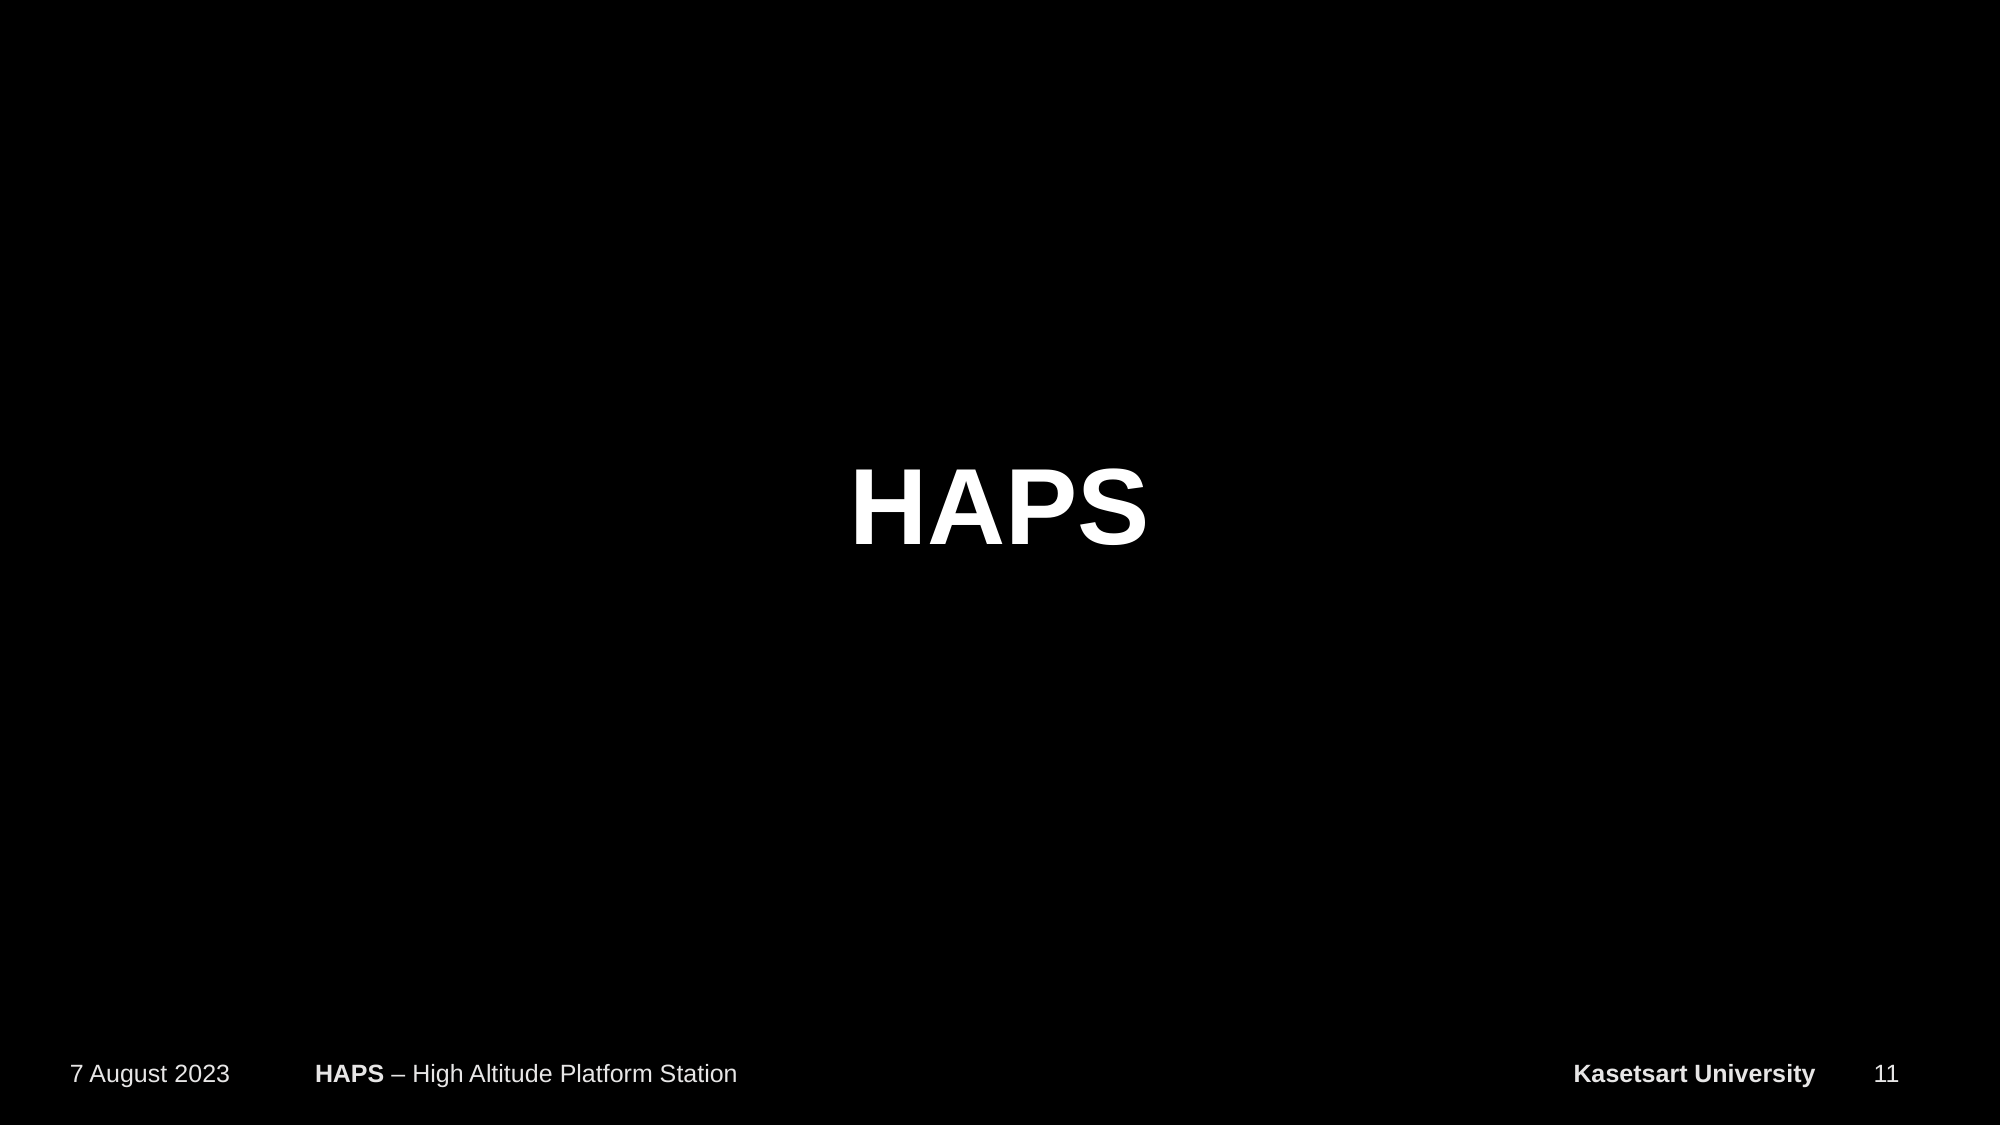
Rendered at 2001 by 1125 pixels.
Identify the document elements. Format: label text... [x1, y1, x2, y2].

text_box 7 August 2023 [55, 1042, 248, 1103]
text_box [1858, 1042, 1945, 1103]
text_box HAPS – High Altitude Platform Station Kasetsart University [272, 1042, 1858, 1103]
title HAPS [55, 184, 1945, 576]
